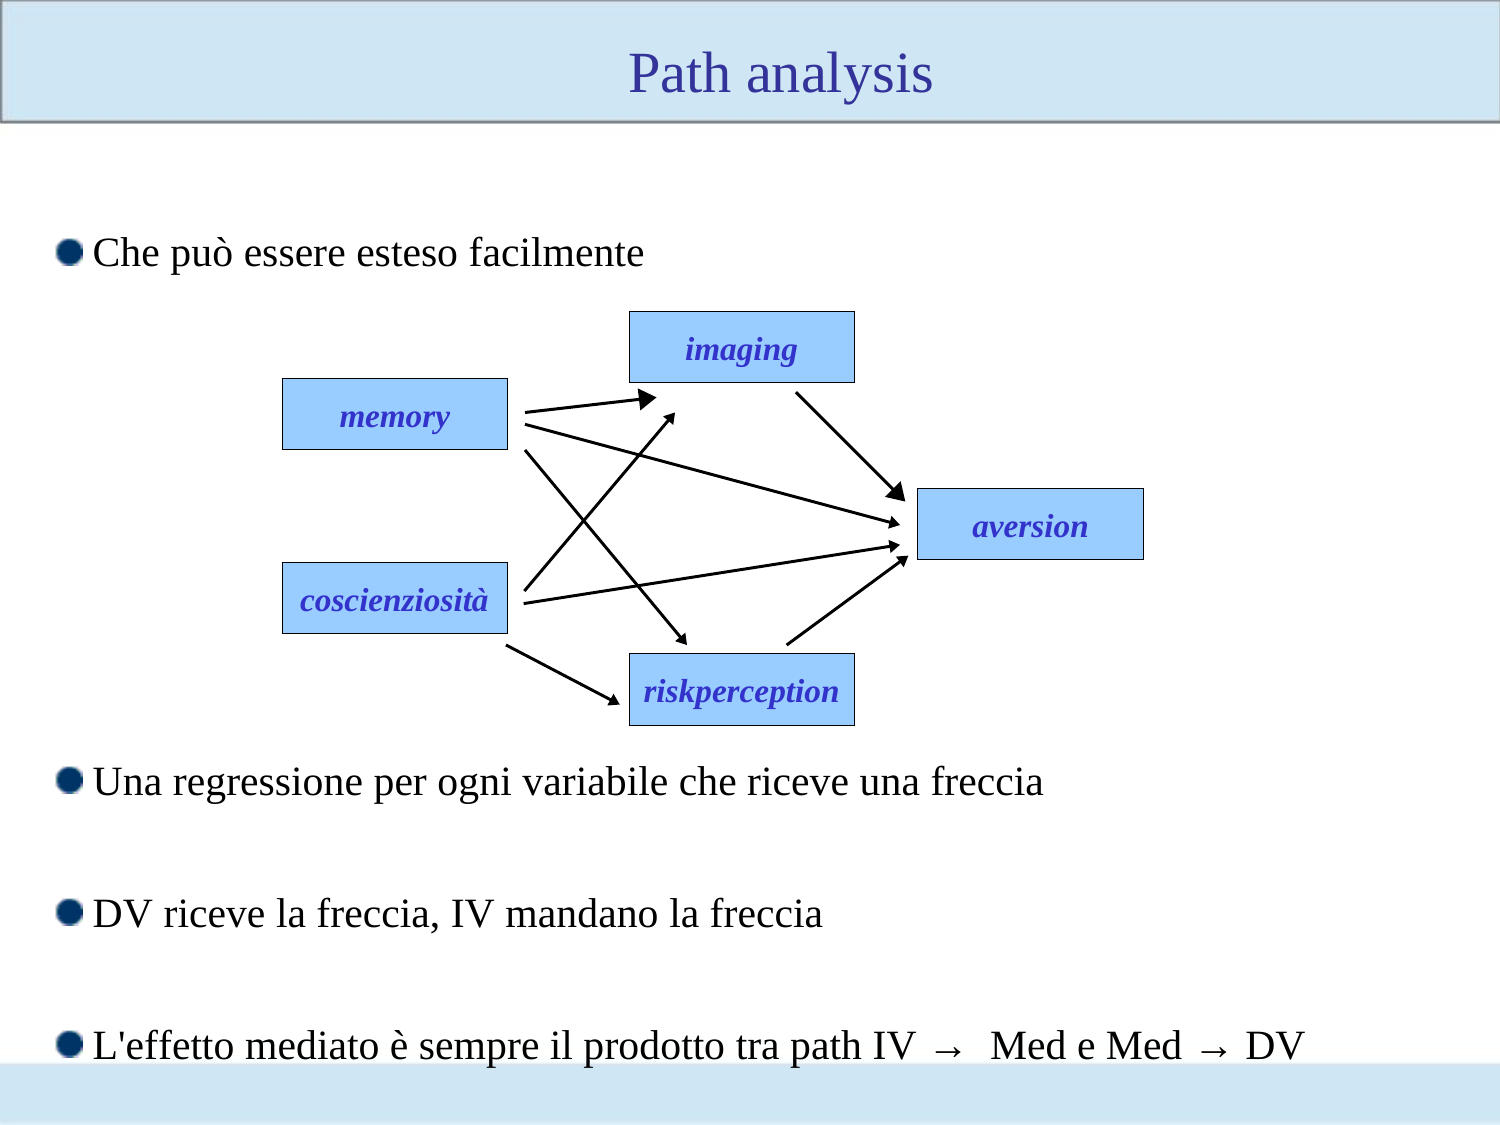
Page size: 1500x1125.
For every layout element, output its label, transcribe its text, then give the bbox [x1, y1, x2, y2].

text_box coscienziosità [282, 562, 508, 634]
picture [0, 0, 1500, 1125]
title Path analysis [249, 21, 1313, 117]
text_box Che può essere esteso facilmente Una regressione per ogni variabile che riceve una freccia DV riceve la freccia, IV mandano la freccia L'effetto mediato è sempre il prodotto tra path IV → Med e Med → DV [37, 187, 1463, 1076]
text_box aversion [917, 488, 1144, 560]
text_box riskperception [629, 653, 855, 726]
text_box memory [282, 378, 508, 450]
text_box imaging [629, 311, 855, 383]
